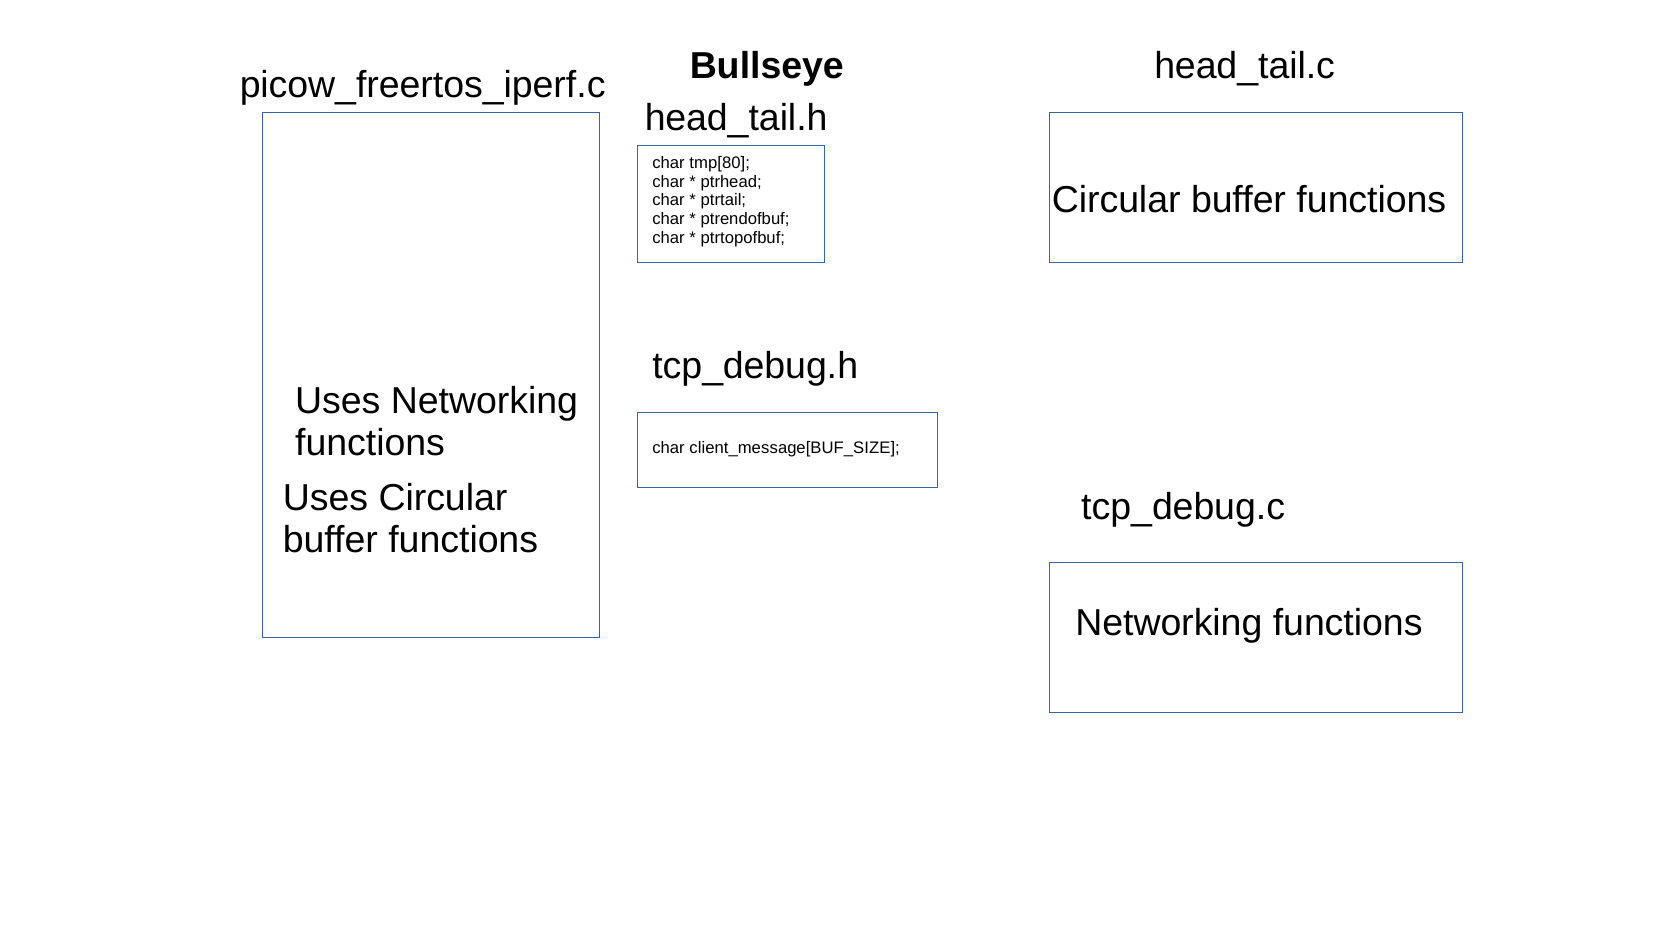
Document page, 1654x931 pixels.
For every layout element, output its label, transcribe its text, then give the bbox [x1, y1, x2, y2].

text_box tcp_debug.h [637, 337, 873, 395]
text_box Circular buffer functions [1037, 170, 1462, 228]
text_box Networking functions [1060, 594, 1438, 652]
text_box char client_message[BUF_SIZE]; [638, 413, 937, 487]
text_box tcp_debug.c [1066, 477, 1302, 535]
text_box char tmp[80]; char * ptrhead; char * ptrtail; char * ptrendofbuf; char * ptrtopofbuf; [638, 189, 824, 262]
text_box Uses Networking functions [280, 371, 754, 471]
text_box Uses Circular buffer functions [268, 468, 553, 568]
text_box char client_message[BUF_SIZE]; [637, 412, 1000, 680]
text_box picow_freertos_iperf.c [225, 55, 621, 113]
text_box head_tail.h [630, 89, 863, 189]
text_box Bullseye [675, 37, 859, 95]
text_box char tmp[80]; char * ptrhead; char * ptrtail; char * ptrendofbuf; char * ptrtopofbuf; [637, 145, 1000, 412]
text_box head_tail.c [1139, 37, 1351, 95]
